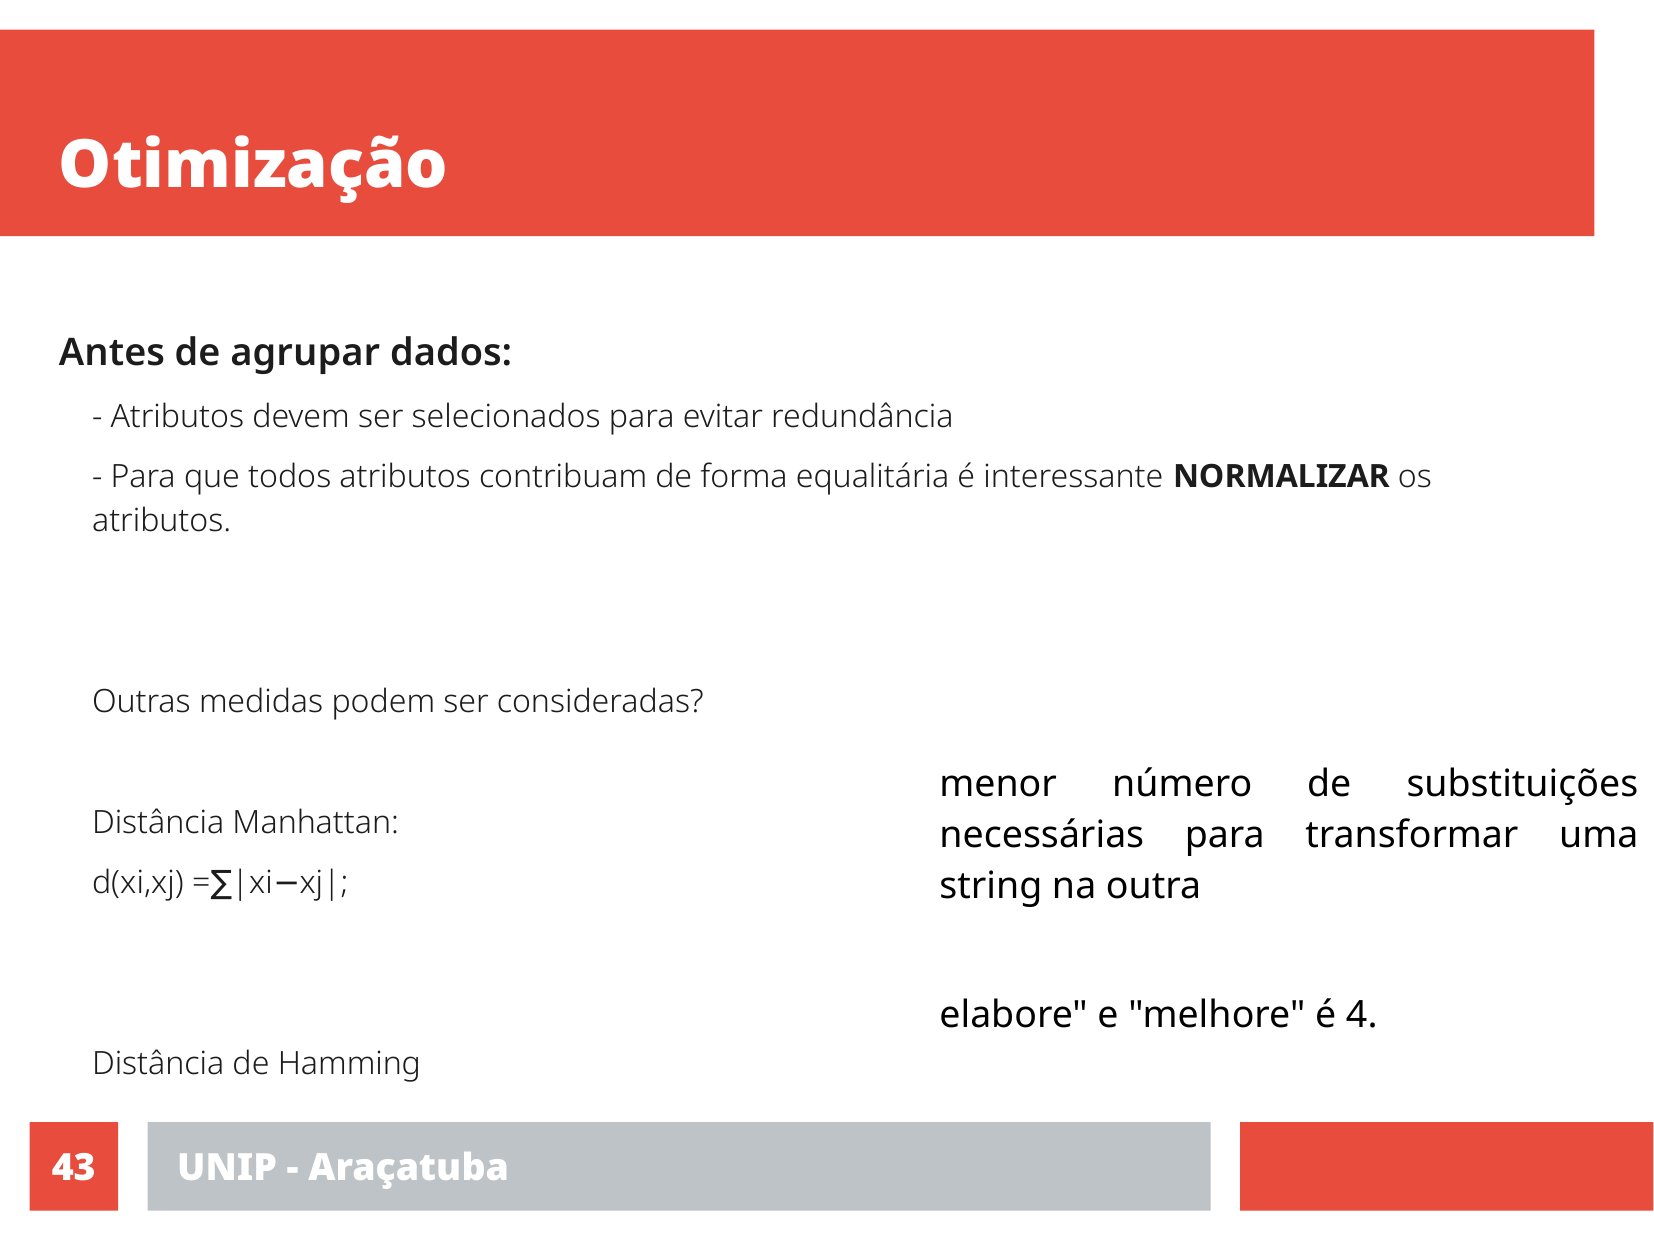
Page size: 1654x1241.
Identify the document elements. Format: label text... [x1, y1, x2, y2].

list Antes de agrupar dados: - Atributos devem ser selecionados para evitar redundância - Para que todos atributos contribuam de forma equalitária é interessante NORMALIZAR os atributos. Outras medidas podem ser consideradas? Distância Manhattan: d(xi,xj) =∑|xi−xj|; Distância de Hamming [59, 324, 1565, 1093]
text_box menor número de substituições necessárias para transformar uma string na outra elabore" e "melhore" é 4. [924, 748, 1654, 1056]
title Otimização [59, 59, 1595, 207]
